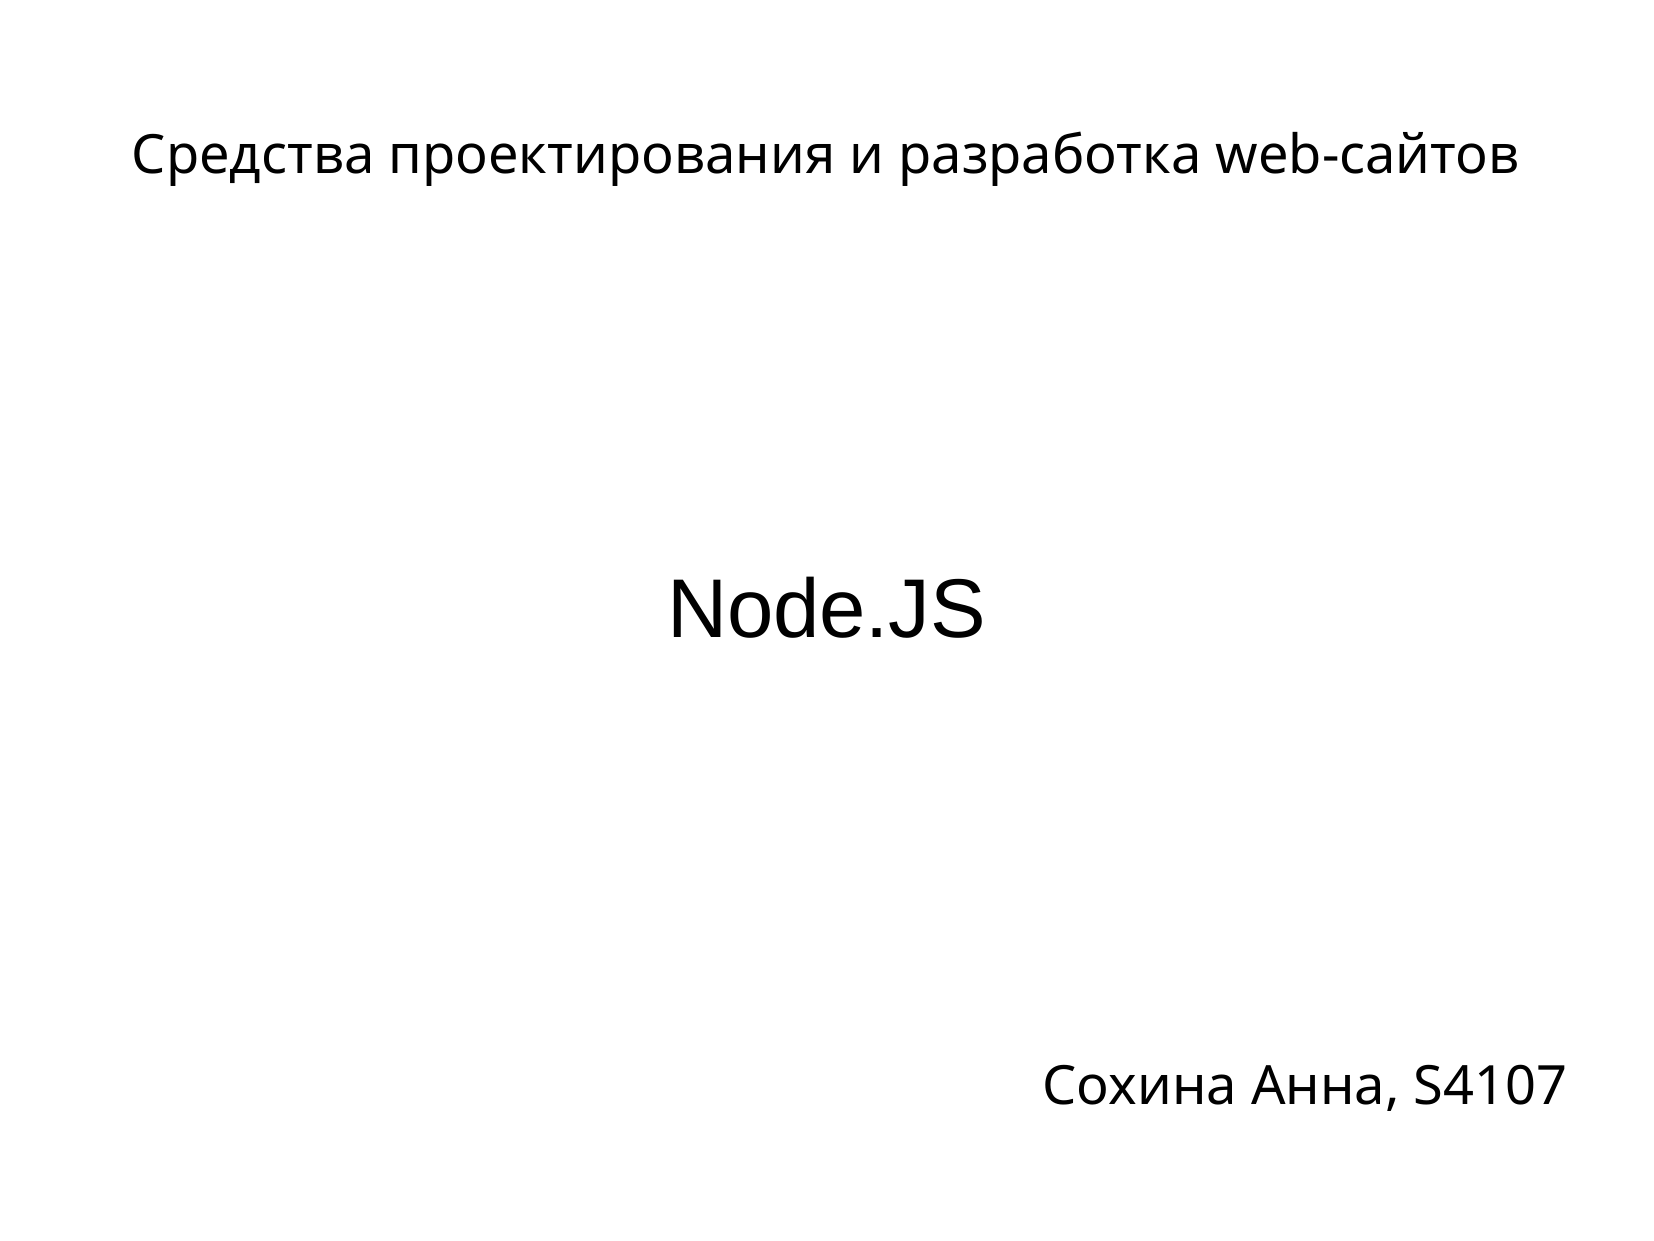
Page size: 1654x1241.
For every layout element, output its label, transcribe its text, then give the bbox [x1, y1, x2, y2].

title Сохина Анна, S4107 [1003, 980, 1607, 1188]
title Средства проектирования и разработка web-сайтов [82, 49, 1571, 249]
subtitle Node.JS [82, 249, 1571, 969]
